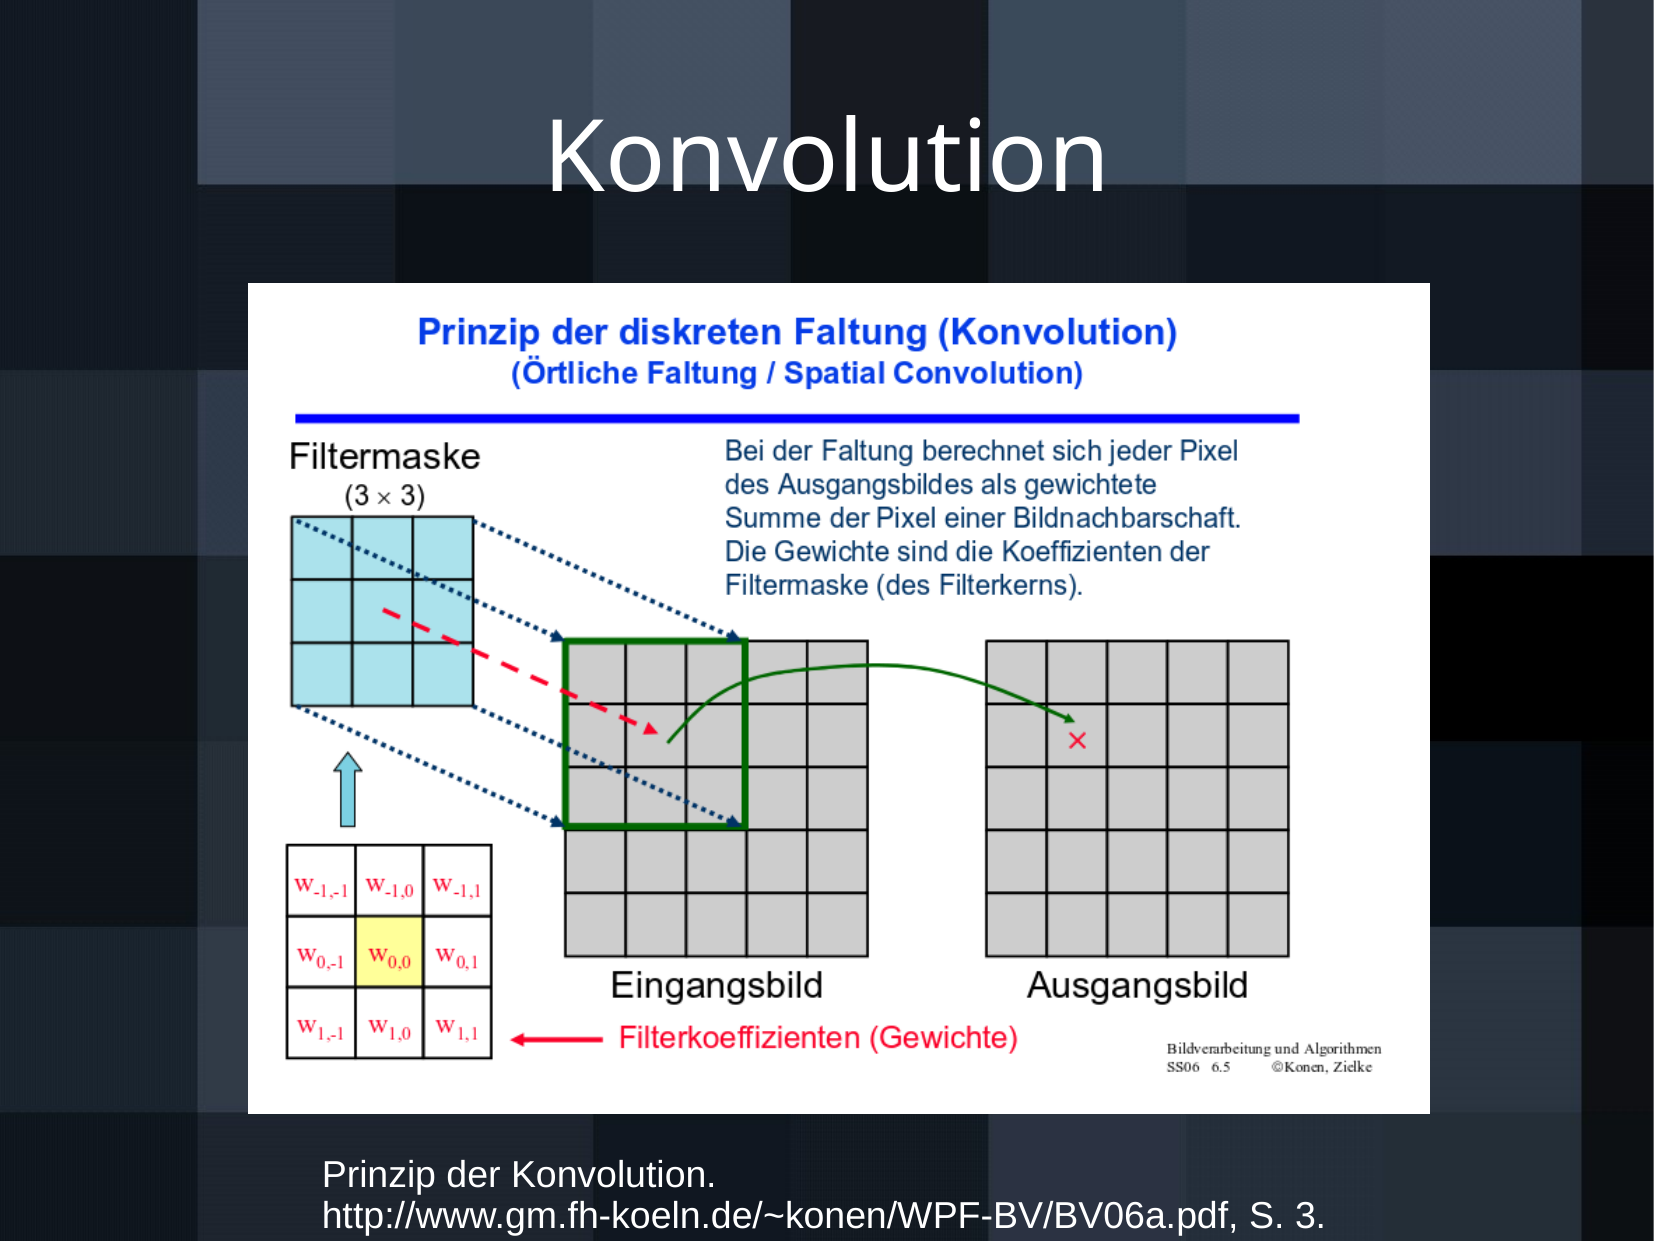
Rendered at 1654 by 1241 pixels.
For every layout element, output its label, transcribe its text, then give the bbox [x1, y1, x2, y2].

text_box Prinzip der Konvolution. http://www.gm.fh-koeln.de/~konen/WPF-BV/BV06a.pdf, S. 3. 07.07.2015 [307, 1145, 1394, 1241]
picture [0, 0, 1654, 1241]
title Konvolution [82, 49, 1571, 257]
